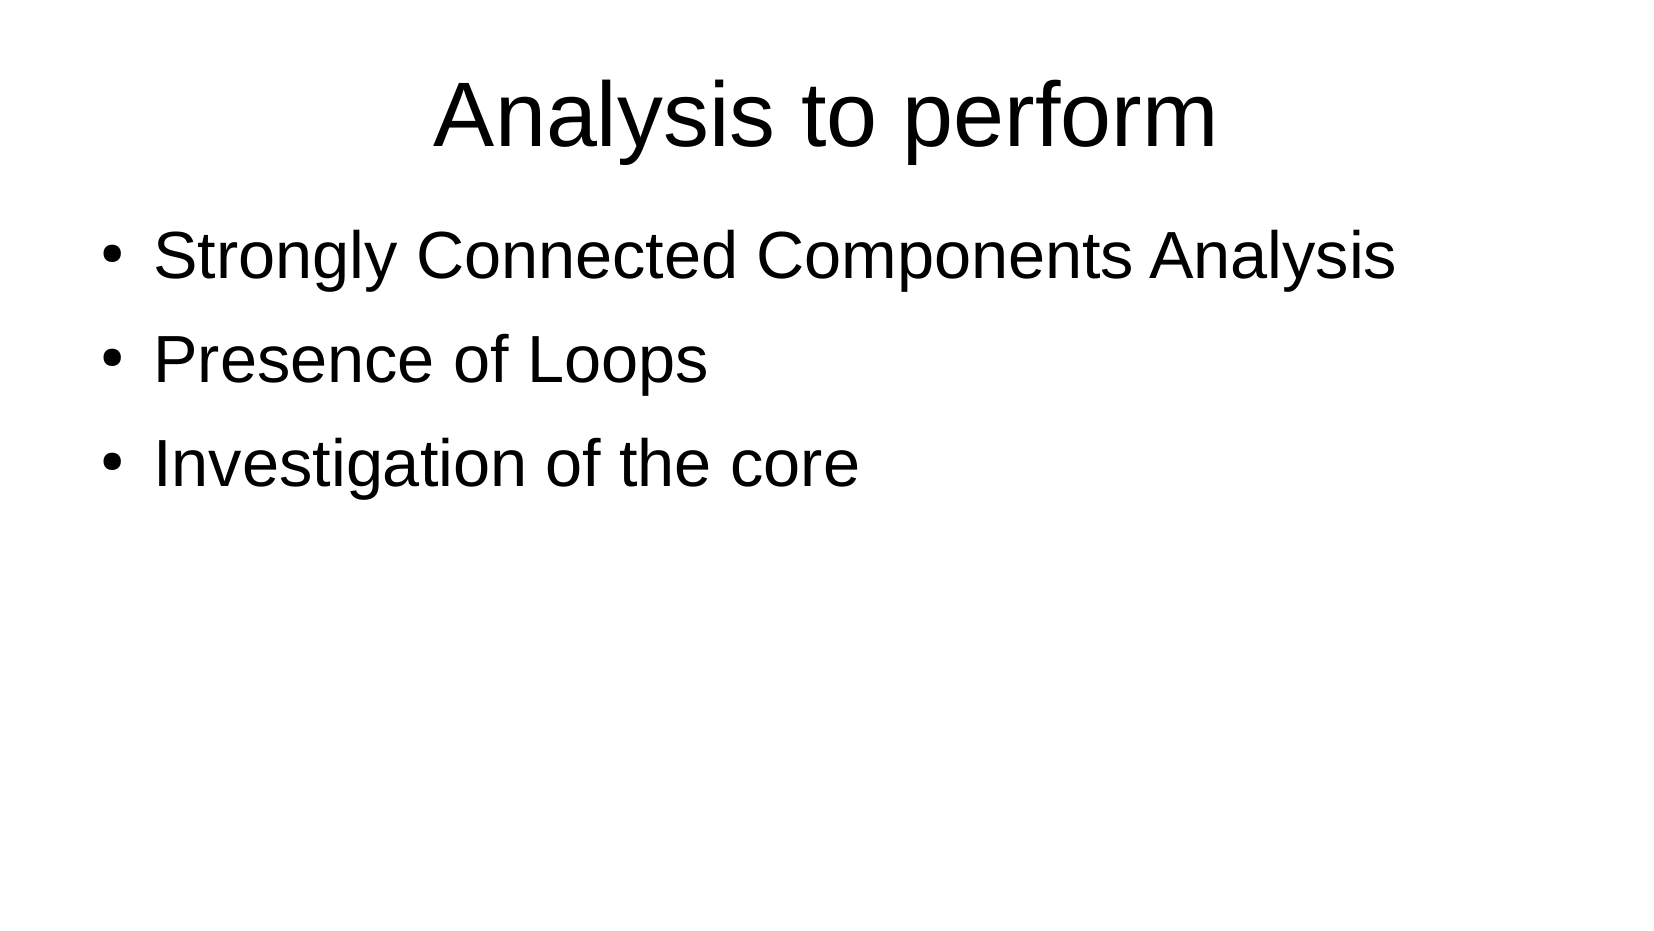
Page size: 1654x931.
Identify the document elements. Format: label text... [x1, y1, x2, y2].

title Analysis to perform [82, 37, 1571, 193]
list Strongly Connected Components Analysis Presence of Loops Investigation of the core [82, 217, 1571, 758]
